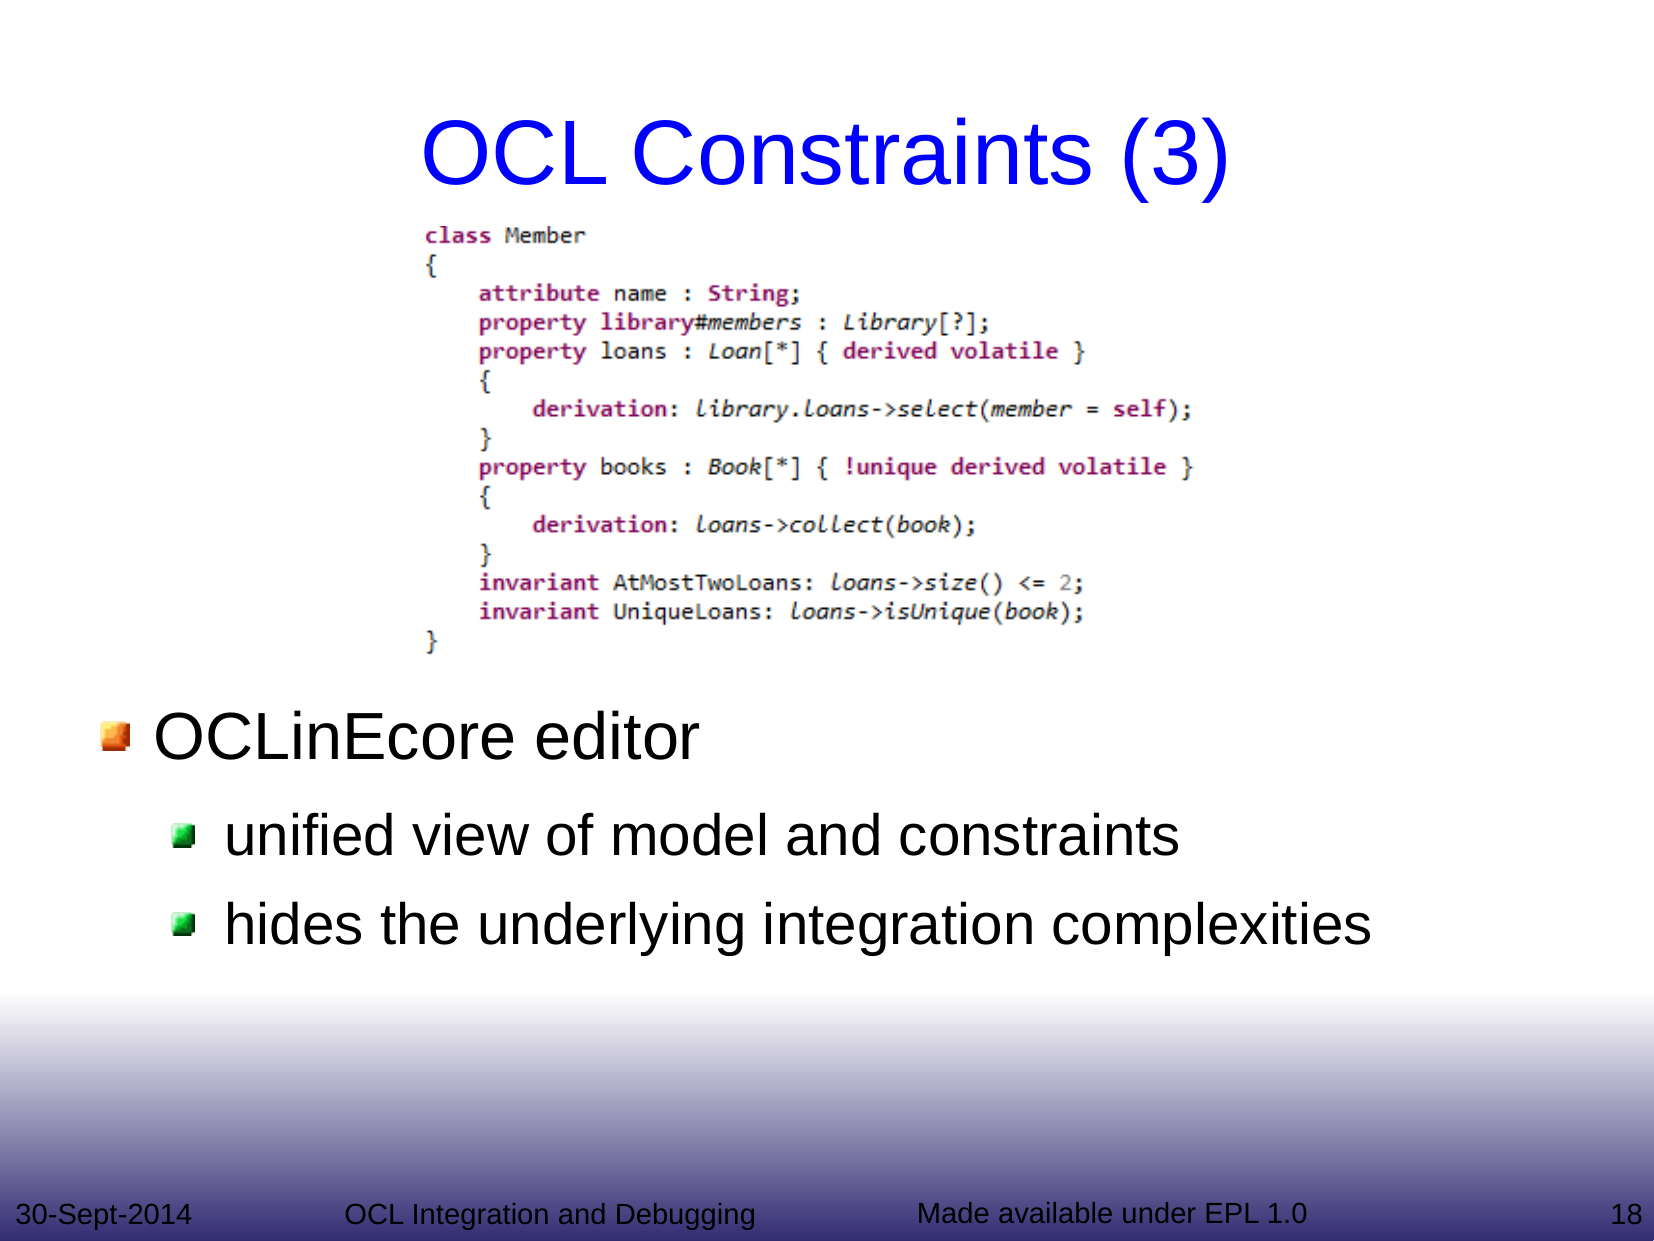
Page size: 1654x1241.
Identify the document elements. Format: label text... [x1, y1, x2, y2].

list OCLinEcore editor unified view of model and constraints hides the underlying integration complexities [82, 698, 1571, 1130]
title OCL Constraints (3) [82, 49, 1571, 257]
picture [425, 226, 1194, 660]
